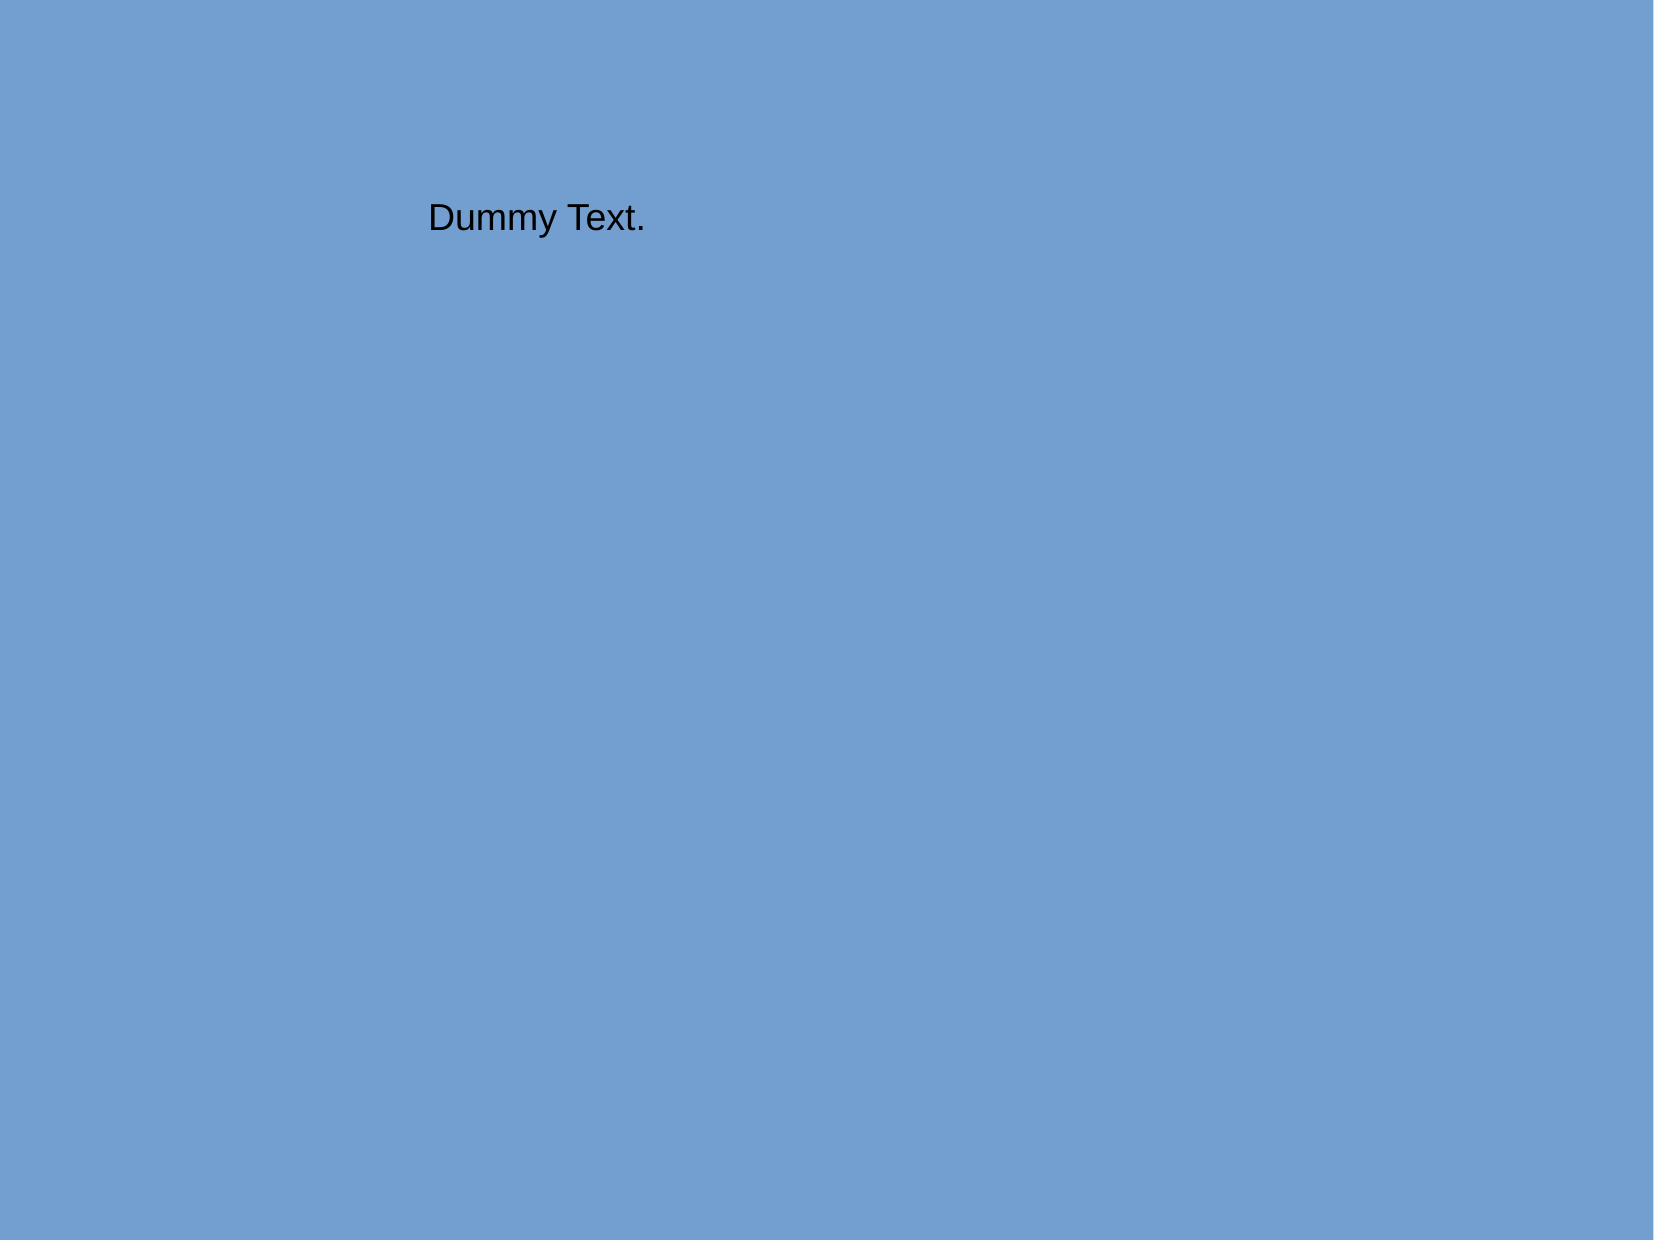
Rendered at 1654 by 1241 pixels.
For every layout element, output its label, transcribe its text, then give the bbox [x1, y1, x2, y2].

text_box Dummy Text. [413, 188, 662, 246]
